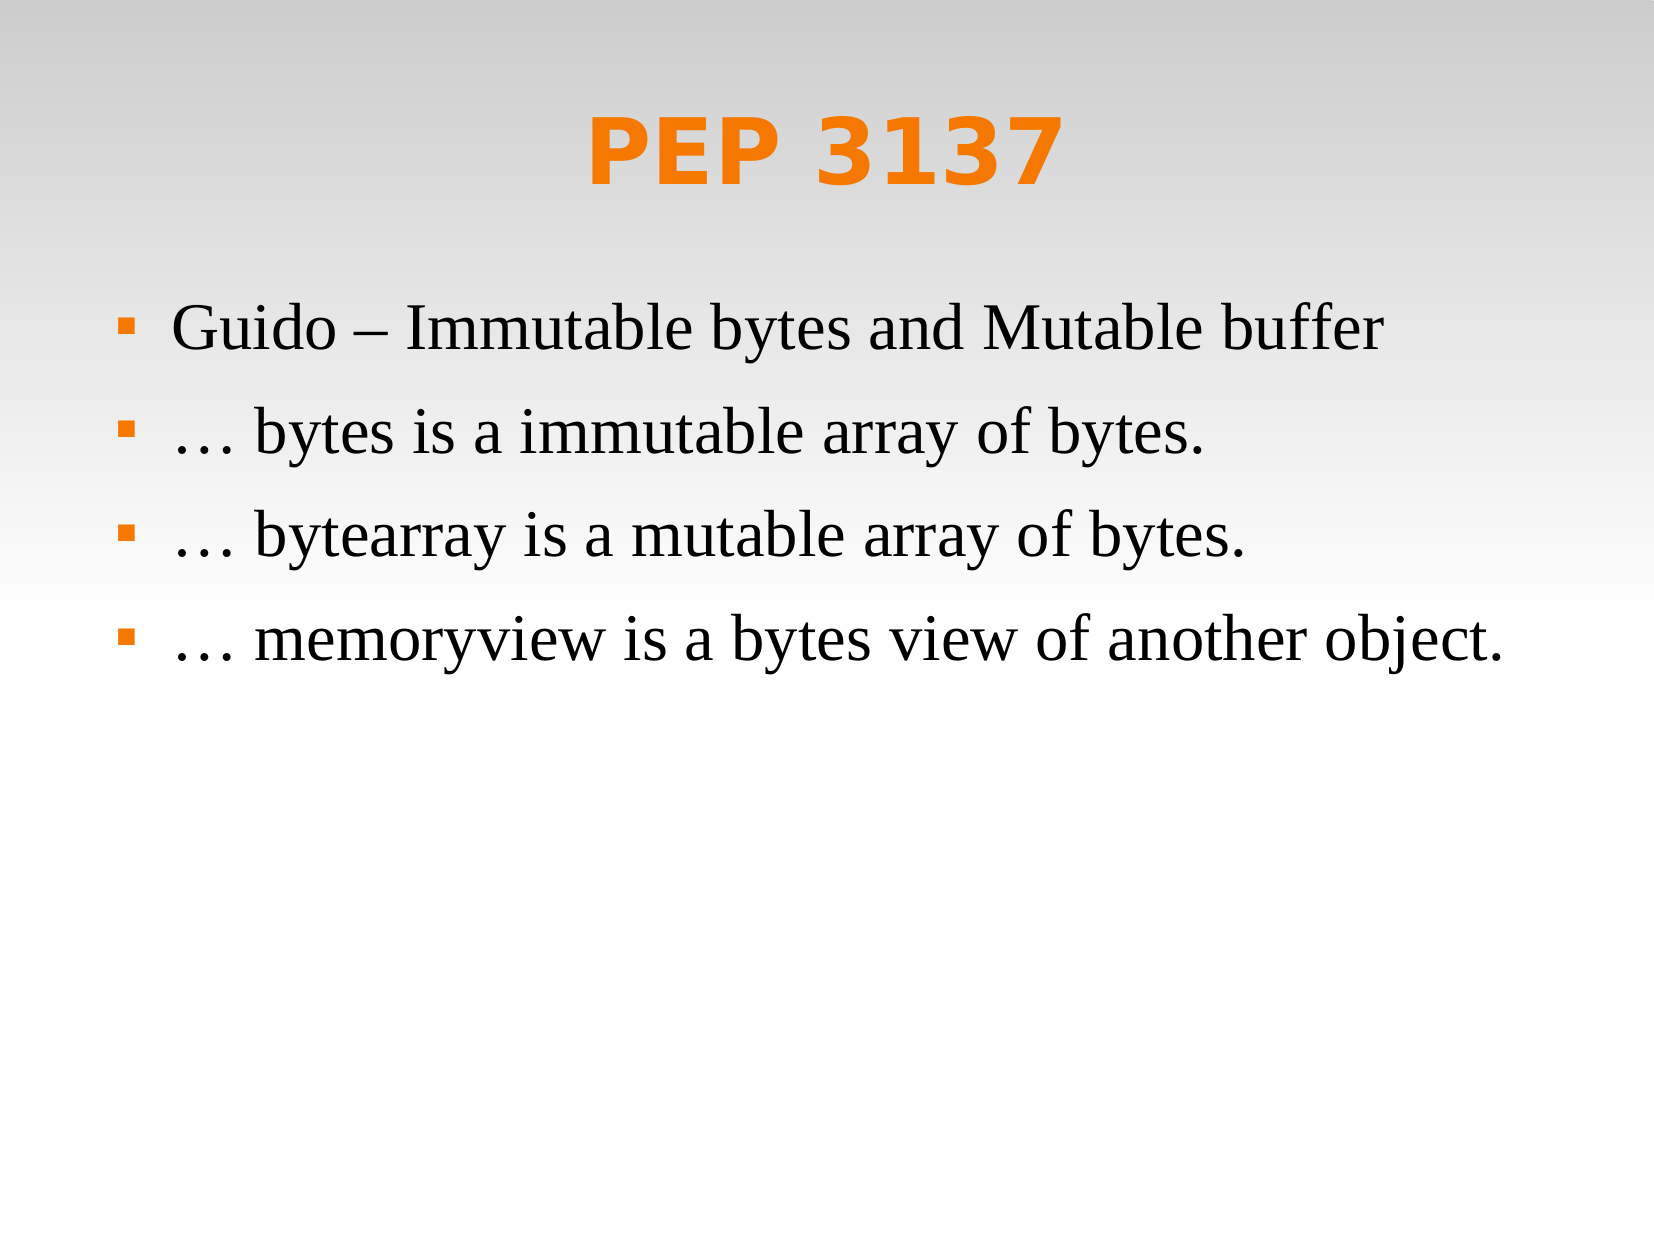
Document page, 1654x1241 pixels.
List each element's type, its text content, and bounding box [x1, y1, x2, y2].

title PEP 3137 [82, 56, 1571, 250]
list Guido – Immutable bytes and Mutable buffer … bytes is a immutable array of bytes. … bytearray is a mutable array of bytes. … memoryview is a bytes view of another object. [82, 290, 1571, 1094]
